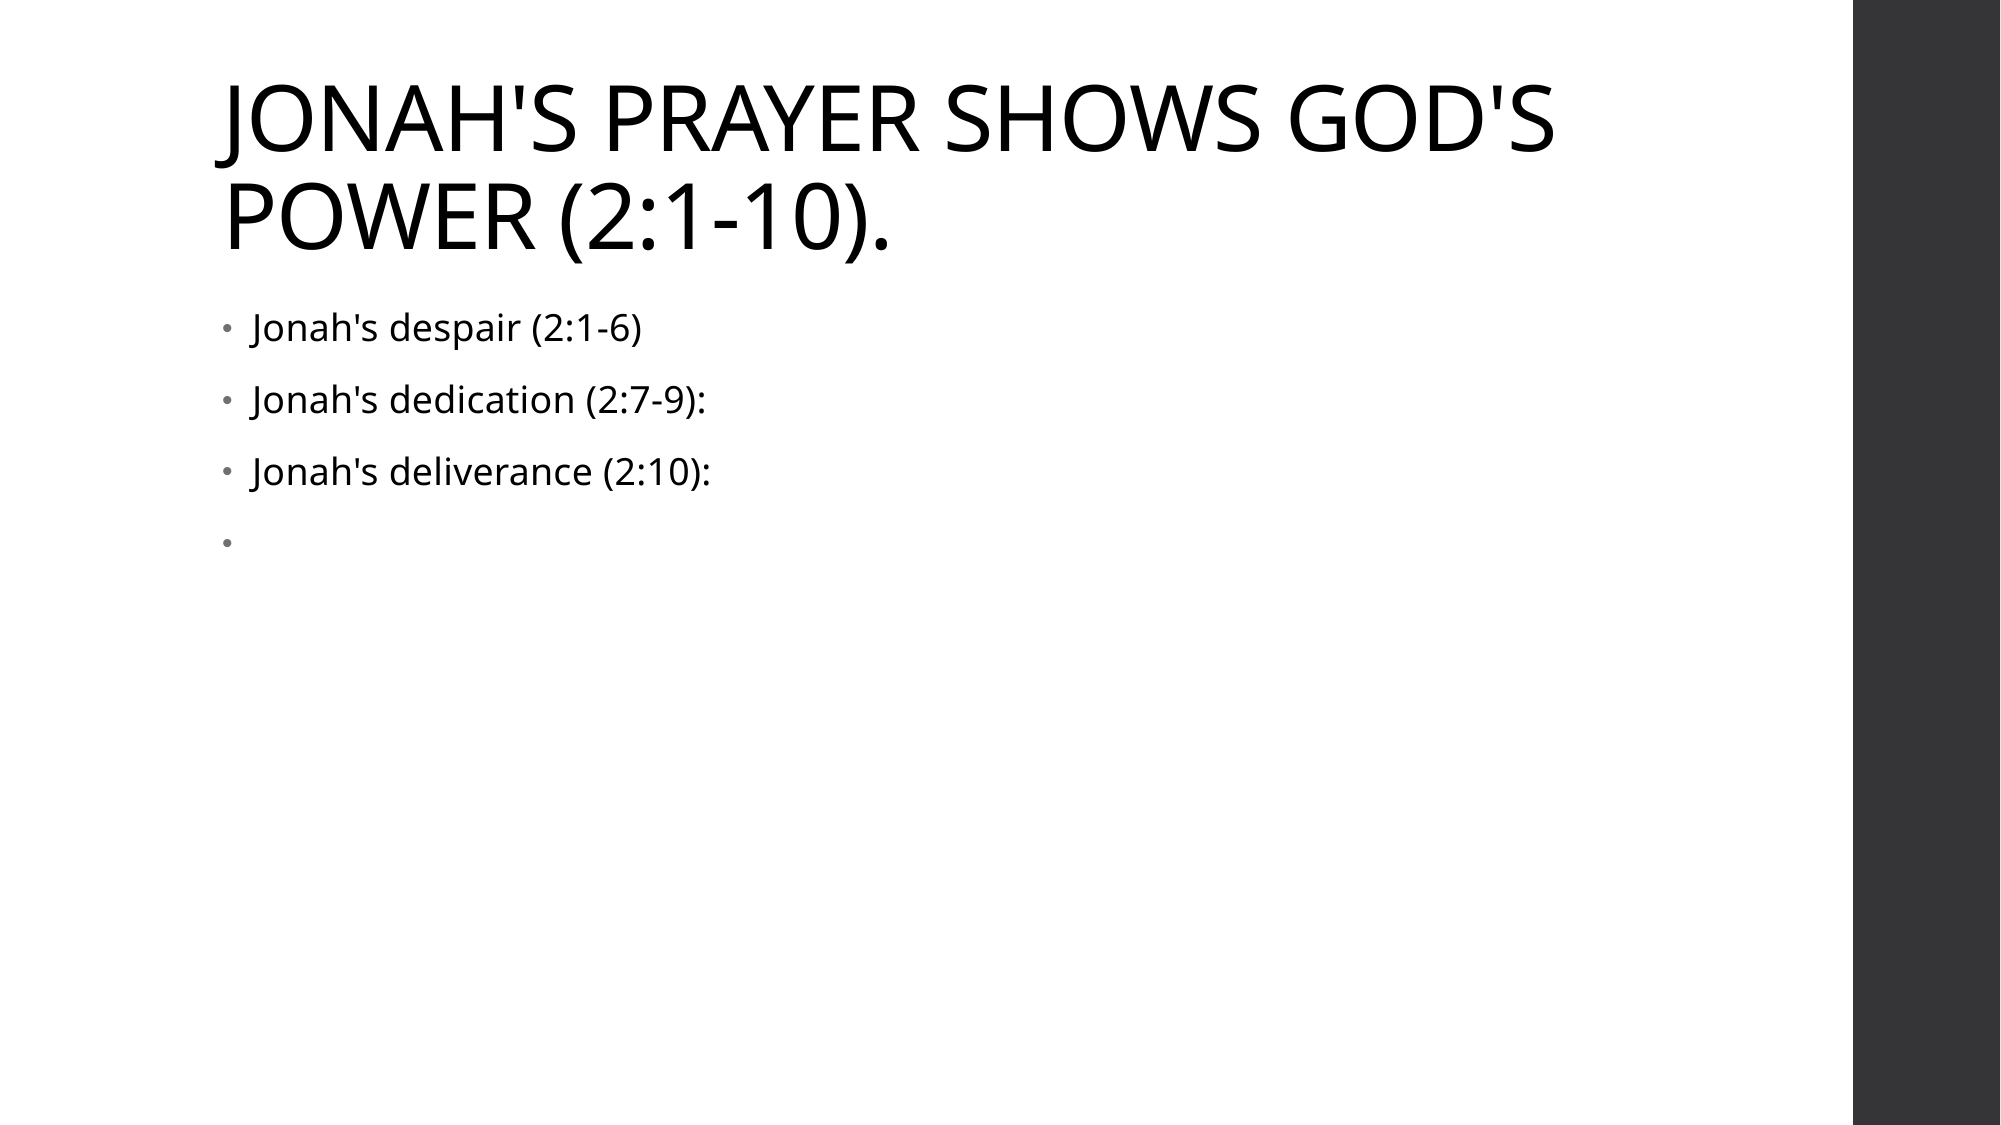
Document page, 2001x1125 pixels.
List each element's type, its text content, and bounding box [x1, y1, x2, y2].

title JONAH'S PRAYER SHOWS GOD'S POWER (2:1-10). [206, 60, 1797, 278]
list Jonah's despair (2:1-6) Jonah's dedication (2:7-9): Jonah's deliverance (2:10): [206, 299, 1617, 1014]
